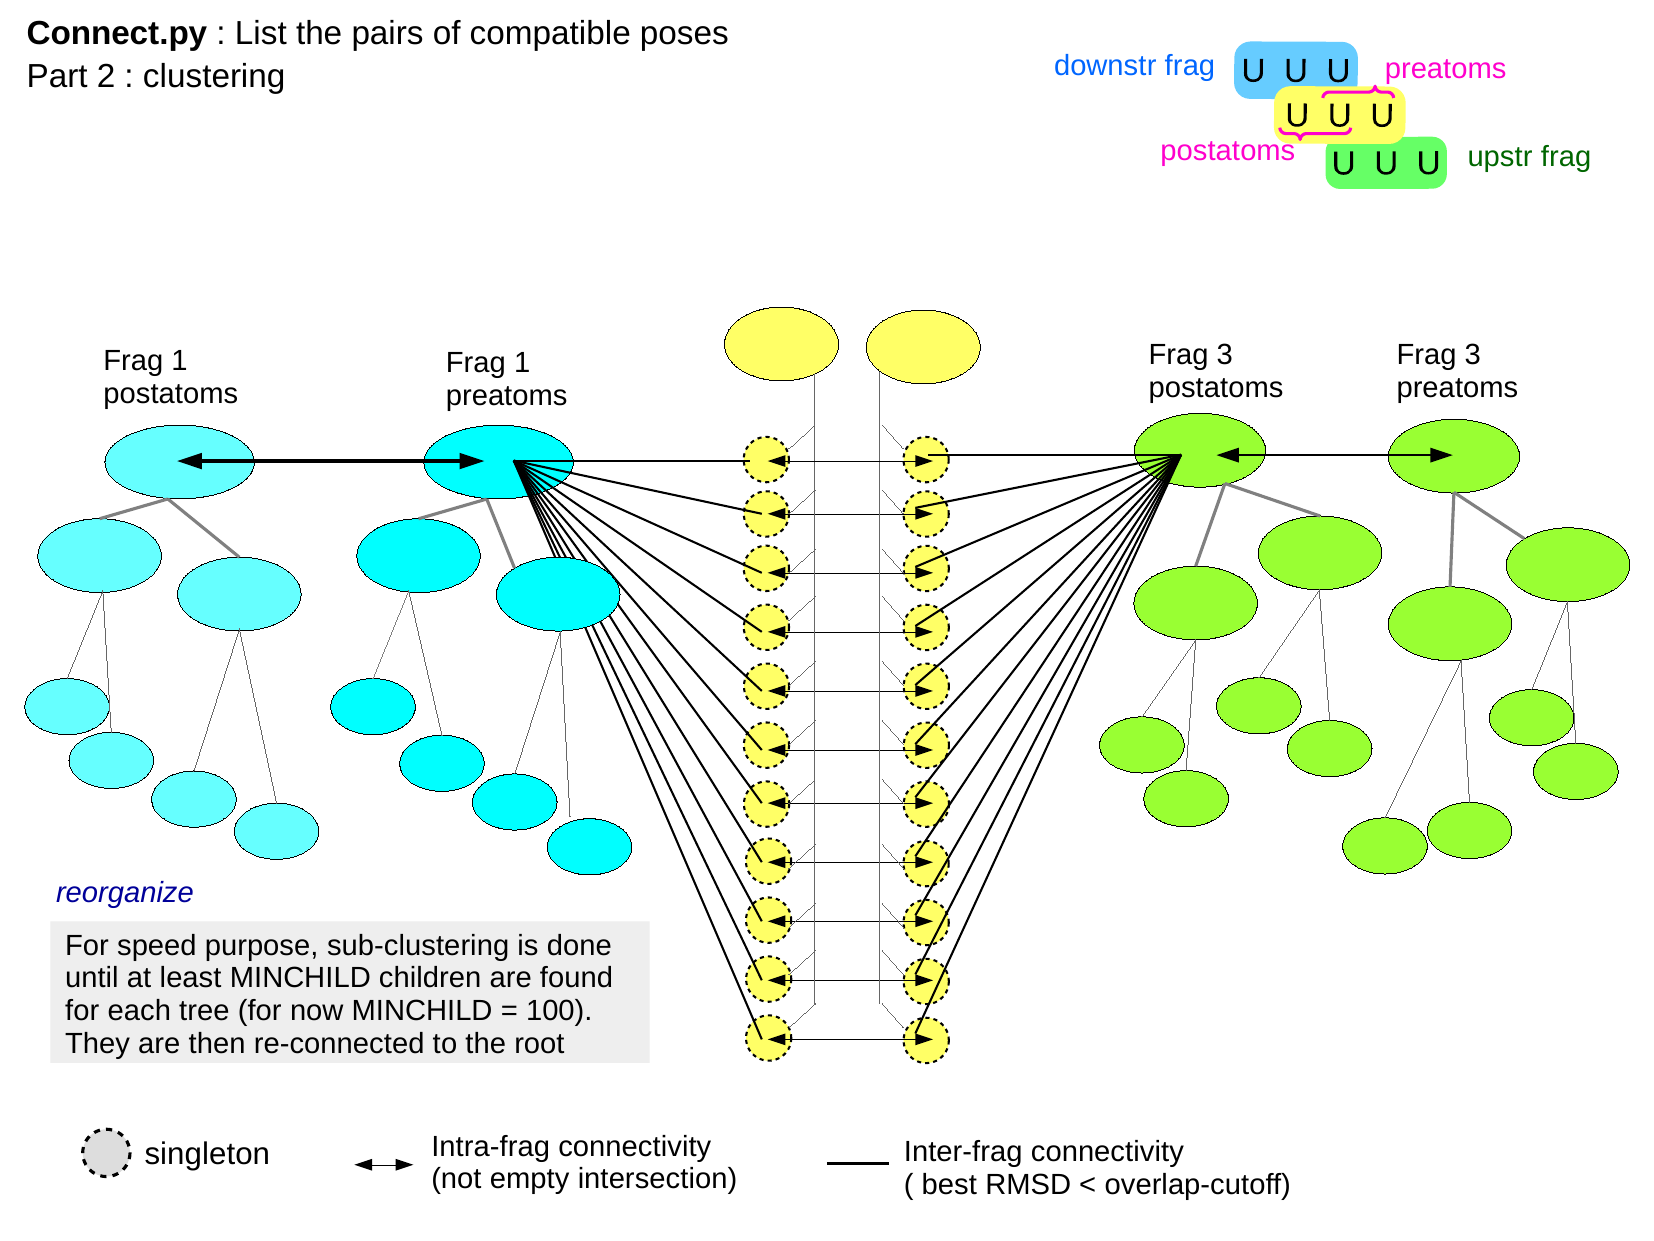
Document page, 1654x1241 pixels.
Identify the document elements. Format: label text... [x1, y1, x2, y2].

text_box [743, 436, 789, 483]
text_box [1099, 716, 1185, 774]
text_box [743, 604, 790, 650]
text_box [743, 781, 790, 827]
text_box [1427, 802, 1512, 859]
text_box [903, 436, 949, 483]
text_box [931, 970, 949, 1004]
text_box [933, 915, 949, 945]
text_box upstr frag [1452, 132, 1630, 184]
text_box [904, 556, 949, 592]
text_box [177, 557, 302, 631]
text_box [472, 773, 558, 831]
text_box [1146, 465, 1161, 474]
text_box [151, 770, 237, 828]
text_box Intra-frag connectivity (not empty intersection) [416, 1122, 753, 1203]
text_box [903, 491, 944, 514]
text_box [24, 678, 109, 735]
text_box [903, 781, 949, 827]
text_box U U U [1273, 86, 1406, 144]
text_box [904, 667, 949, 709]
text_box [1143, 770, 1229, 827]
text_box [533, 471, 560, 487]
text_box [1388, 586, 1512, 661]
text_box [903, 663, 935, 691]
text_box [1135, 456, 1164, 462]
text_box Frag 1 preatoms [431, 338, 585, 420]
text_box [904, 724, 949, 768]
text_box [330, 678, 416, 735]
text_box [104, 425, 255, 499]
text_box [743, 722, 790, 768]
text_box [399, 735, 485, 792]
text_box preatoms [1370, 44, 1522, 93]
text_box U U U [1252, 41, 1358, 100]
text_box [935, 861, 949, 885]
text_box postatoms [1145, 126, 1323, 178]
text_box [1489, 689, 1574, 746]
text_box [536, 478, 551, 490]
text_box [904, 611, 949, 651]
text_box [1258, 515, 1382, 590]
text_box [903, 841, 948, 887]
text_box [903, 899, 946, 946]
text_box [1388, 419, 1520, 494]
text_box [68, 732, 154, 789]
text_box [1216, 677, 1302, 734]
text_box [547, 818, 632, 875]
text_box [743, 545, 789, 592]
text_box [746, 956, 792, 1002]
text_box [903, 959, 921, 980]
text_box downstr frag [1039, 41, 1252, 122]
text_box Connect.py : List the pairs of compatible poses Part 2 : clustering [11, 7, 886, 107]
text_box [743, 491, 789, 537]
text_box [496, 557, 621, 632]
text_box [903, 900, 922, 921]
text_box [37, 518, 162, 593]
text_box [530, 462, 574, 471]
text_box [1139, 460, 1163, 469]
text_box [746, 1015, 792, 1061]
text_box [423, 425, 574, 499]
text_box [234, 803, 319, 860]
text_box [745, 838, 792, 884]
text_box For speed purpose, sub-clustering is done until at least MINCHILD children are found for each tree (for now MINCHILD = 100). They are then re-connected to the root [50, 921, 650, 1063]
text_box [356, 518, 481, 593]
text_box [903, 1018, 920, 1039]
text_box [903, 722, 932, 750]
text_box [903, 545, 943, 573]
text_box [903, 503, 949, 537]
text_box [903, 958, 944, 1005]
text_box [1342, 817, 1428, 875]
text_box Frag 3 preatoms [1381, 330, 1536, 412]
text_box [537, 485, 544, 492]
text_box [745, 897, 792, 943]
text_box Frag 1 postatoms [88, 336, 254, 417]
text_box reorganize [41, 868, 248, 925]
text_box singleton [129, 1129, 319, 1179]
text_box [724, 307, 839, 381]
text_box [1506, 527, 1630, 602]
text_box [1133, 566, 1258, 640]
text_box Inter-frag connectivity ( best RMSD < overlap-cutoff) [889, 1128, 1489, 1209]
text_box [903, 841, 923, 862]
text_box [1287, 720, 1373, 777]
text_box [743, 663, 790, 709]
text_box [531, 466, 570, 481]
text_box [903, 1017, 949, 1064]
text_box Frag 3 postatoms [1133, 330, 1300, 412]
text_box [1134, 413, 1266, 488]
text_box [903, 781, 925, 803]
text_box [1533, 743, 1619, 800]
text_box [940, 809, 949, 823]
text_box [903, 604, 939, 632]
text_box U U U [1325, 136, 1447, 189]
text_box [82, 1129, 130, 1177]
text_box [866, 310, 981, 384]
